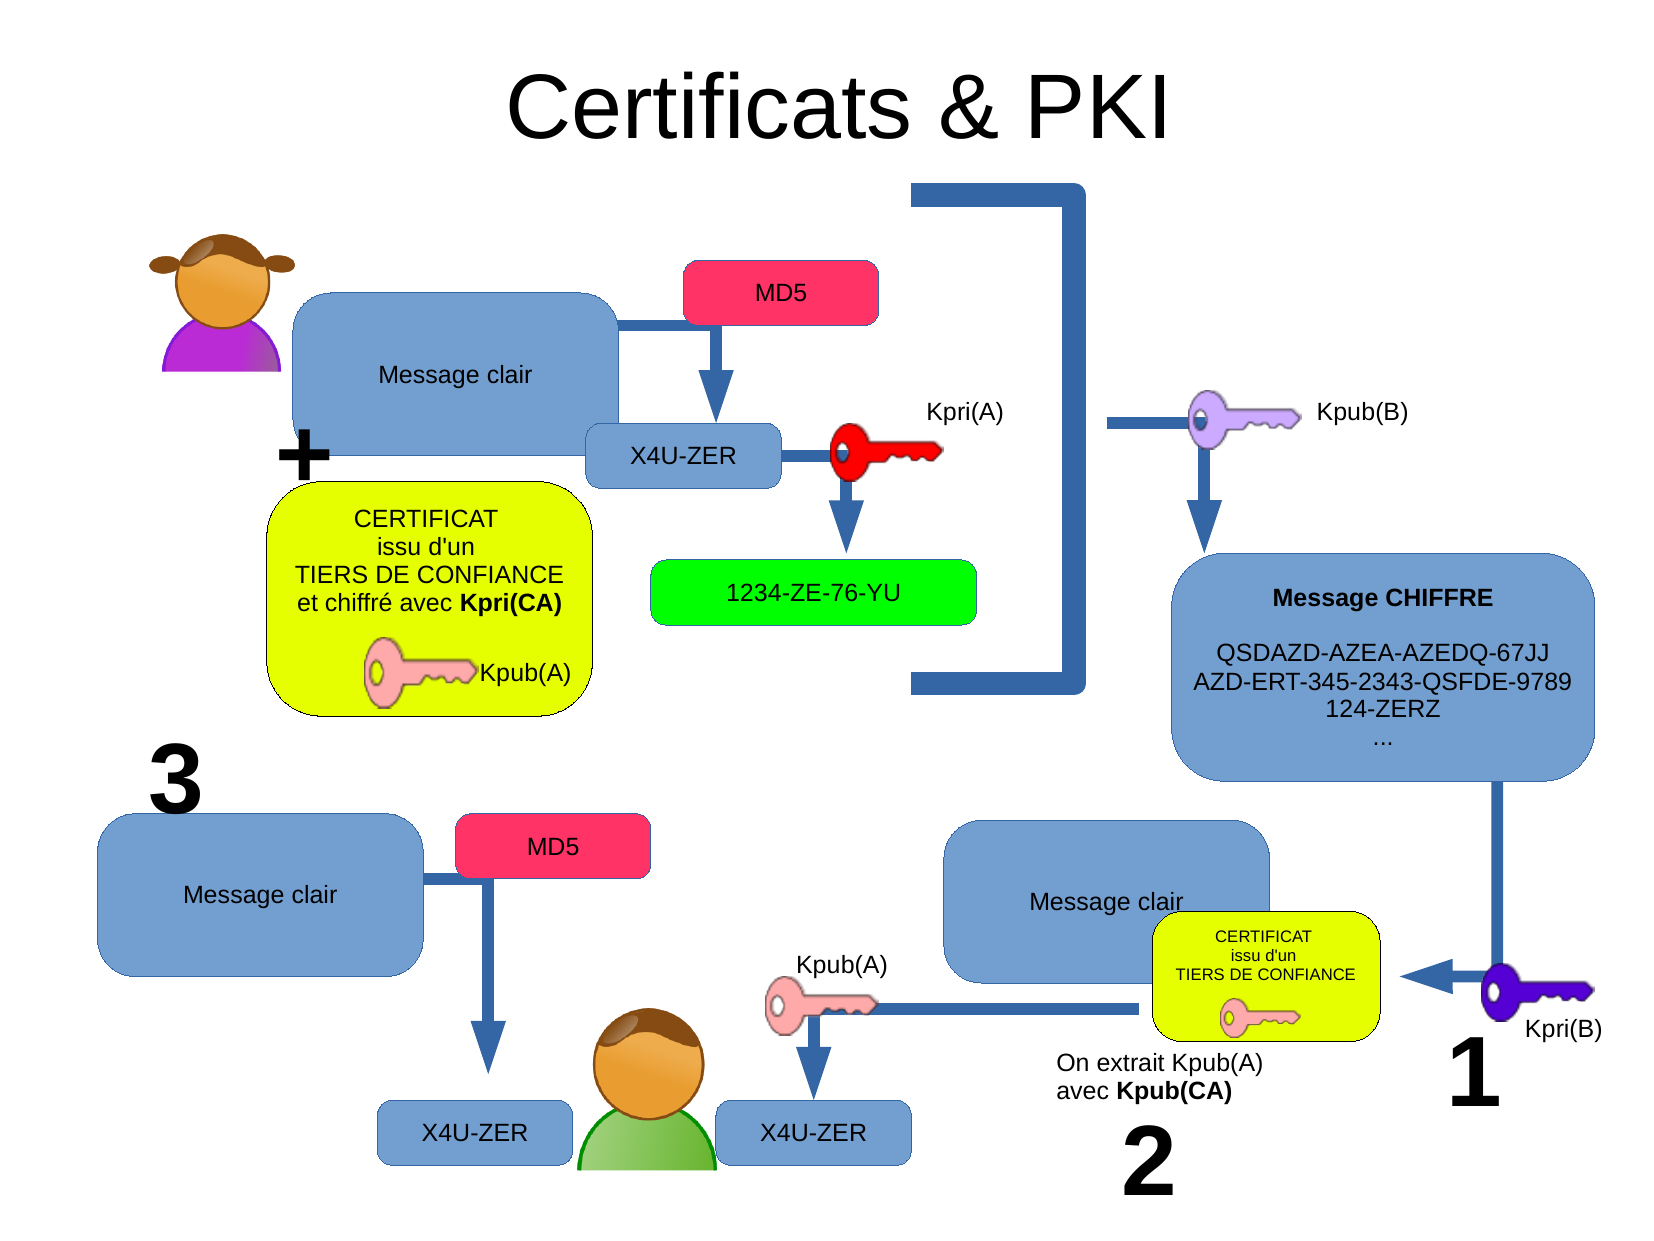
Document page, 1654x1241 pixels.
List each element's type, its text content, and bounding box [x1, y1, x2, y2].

text_box 3 [133, 716, 228, 856]
picture [1188, 390, 1302, 450]
text_box CERTIFICAT issu d'un TIERS DE CONFIANCE [1152, 911, 1381, 1042]
text_box Kpub(A) [781, 943, 916, 991]
picture [765, 976, 879, 1036]
text_box X4U-ZER [715, 1100, 912, 1166]
text_box MD5 [683, 260, 879, 326]
text_box 1 [1432, 1009, 1527, 1149]
text_box 2 [1106, 1097, 1201, 1237]
text_box Message clair [292, 292, 619, 456]
text_box Kpub(A) [464, 650, 599, 705]
text_box CERTIFICAT issu d'un TIERS DE CONFIANCE et chiffré avec Kpri(CA) [266, 481, 593, 717]
picture [149, 234, 295, 373]
text_box Message CHIFFRE QSDAZD-AZEA-AZEDQ-67JJ AZD-ERT-345-2343-QSFDE-9789 124-ZERZ ... [1171, 553, 1595, 782]
text_box X4U-ZER [377, 1100, 573, 1166]
picture [1220, 998, 1301, 1038]
text_box 1234-ZE-76-YU [650, 559, 977, 626]
text_box Message clair [97, 813, 424, 977]
text_box Kpri(B) [1527, 1007, 1629, 1055]
title Certificats & PKI [247, 32, 1433, 181]
text_box On extrait Kpub(A) avec Kpub(CA) [1041, 1041, 1303, 1120]
text_box Kpri(A) [911, 390, 1030, 438]
text_box + [260, 390, 358, 531]
picture [364, 637, 479, 709]
picture [830, 423, 944, 482]
text_box Kpub(B) [1302, 390, 1436, 438]
picture [577, 1008, 717, 1172]
text_box Message clair [943, 820, 1270, 984]
text_box X4U-ZER [585, 423, 782, 489]
text_box MD5 [455, 813, 651, 879]
picture [1481, 963, 1595, 1023]
